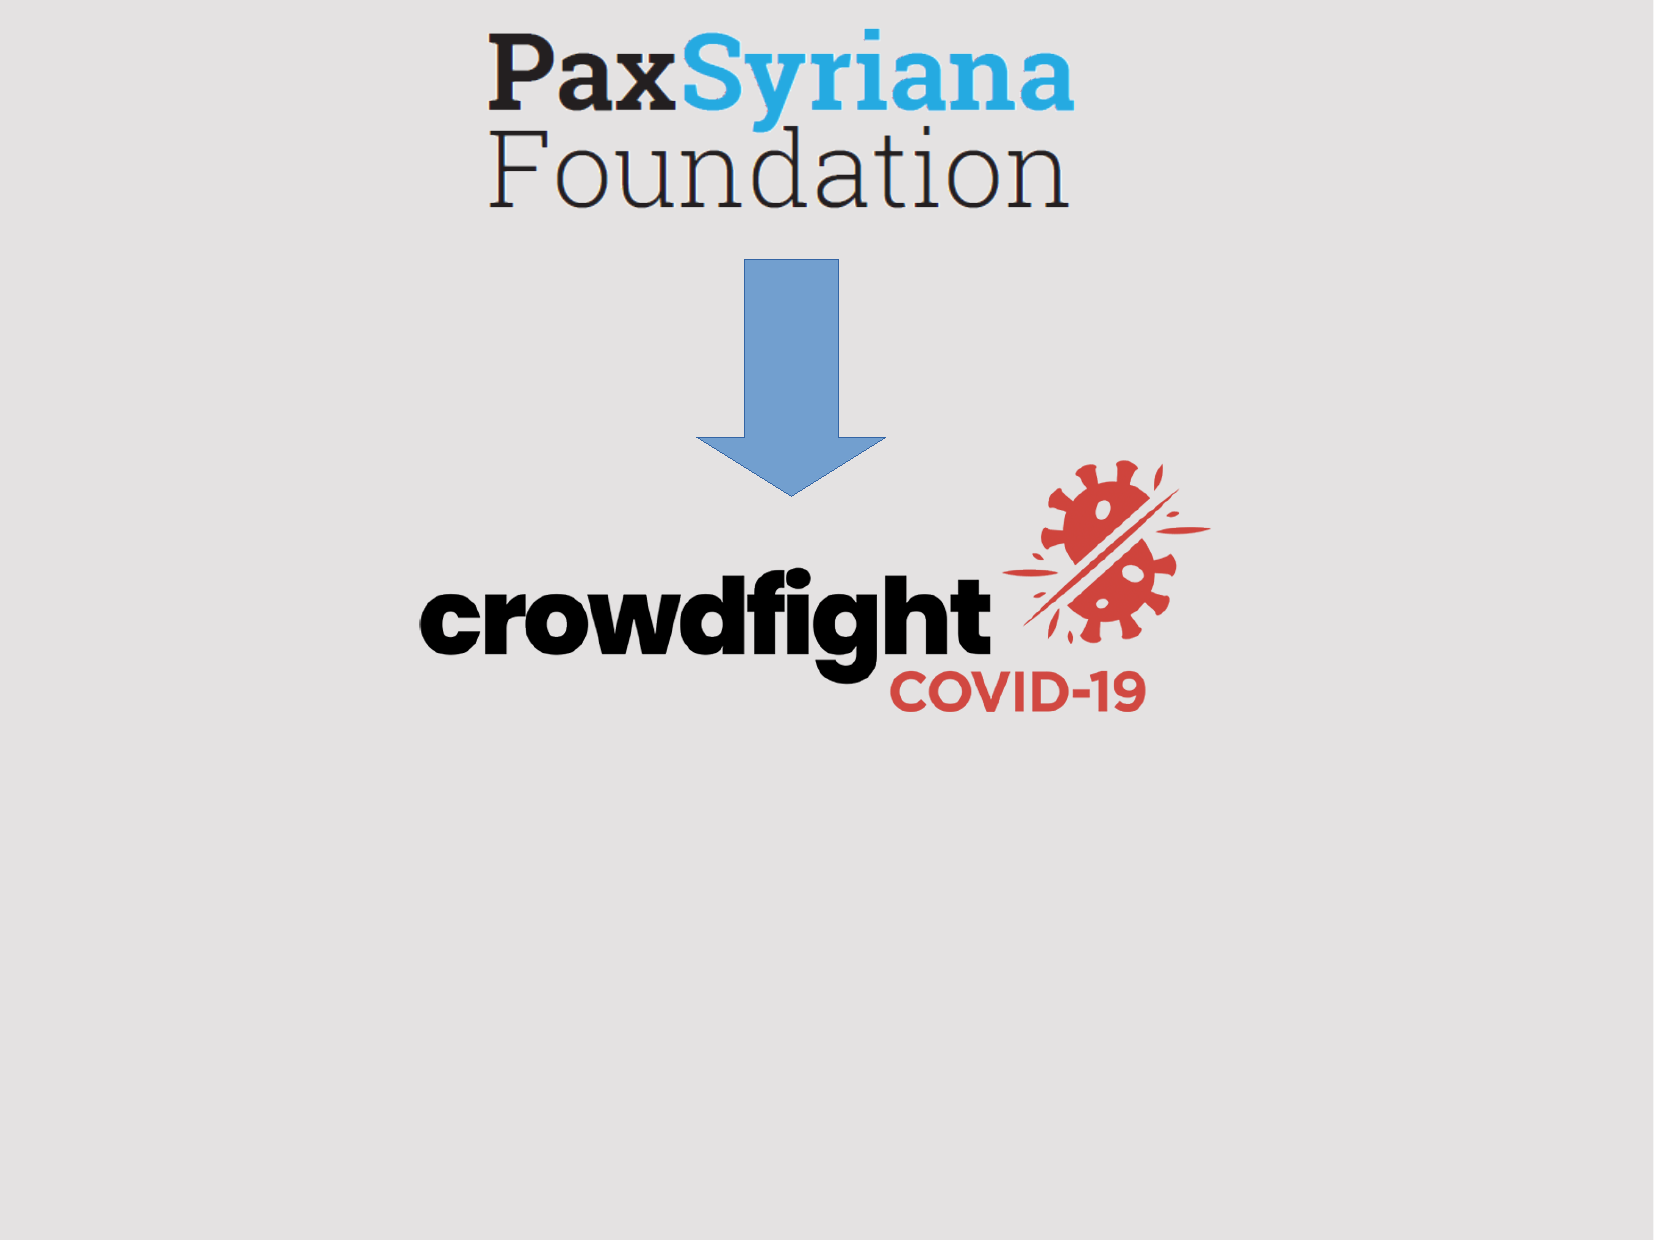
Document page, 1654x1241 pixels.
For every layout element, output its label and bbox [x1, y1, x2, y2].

picture [419, 460, 1212, 712]
picture [466, 0, 1106, 250]
text_box [696, 259, 886, 497]
